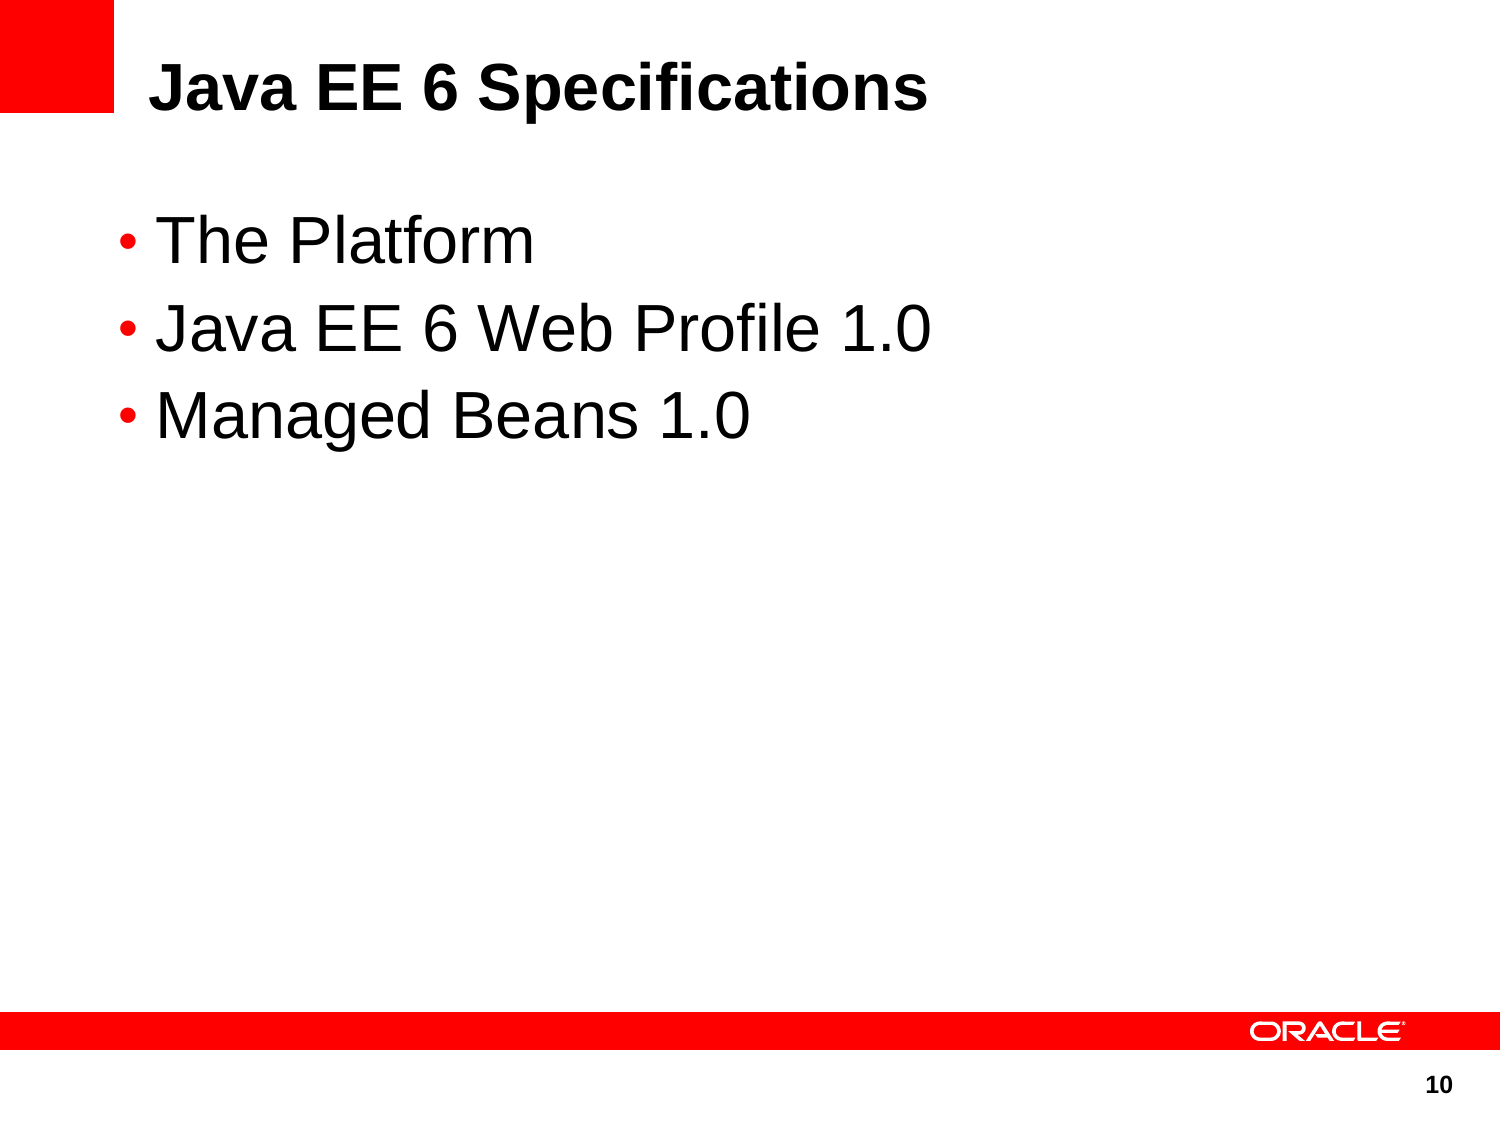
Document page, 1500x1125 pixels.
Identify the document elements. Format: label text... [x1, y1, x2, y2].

list The Platform Java EE 6 Web Profile 1.0 Managed Beans 1.0 [118, 203, 1355, 916]
title Java EE 6 Specifications [133, 30, 1378, 144]
picture [0, 1012, 1500, 1050]
picture [0, 0, 114, 113]
